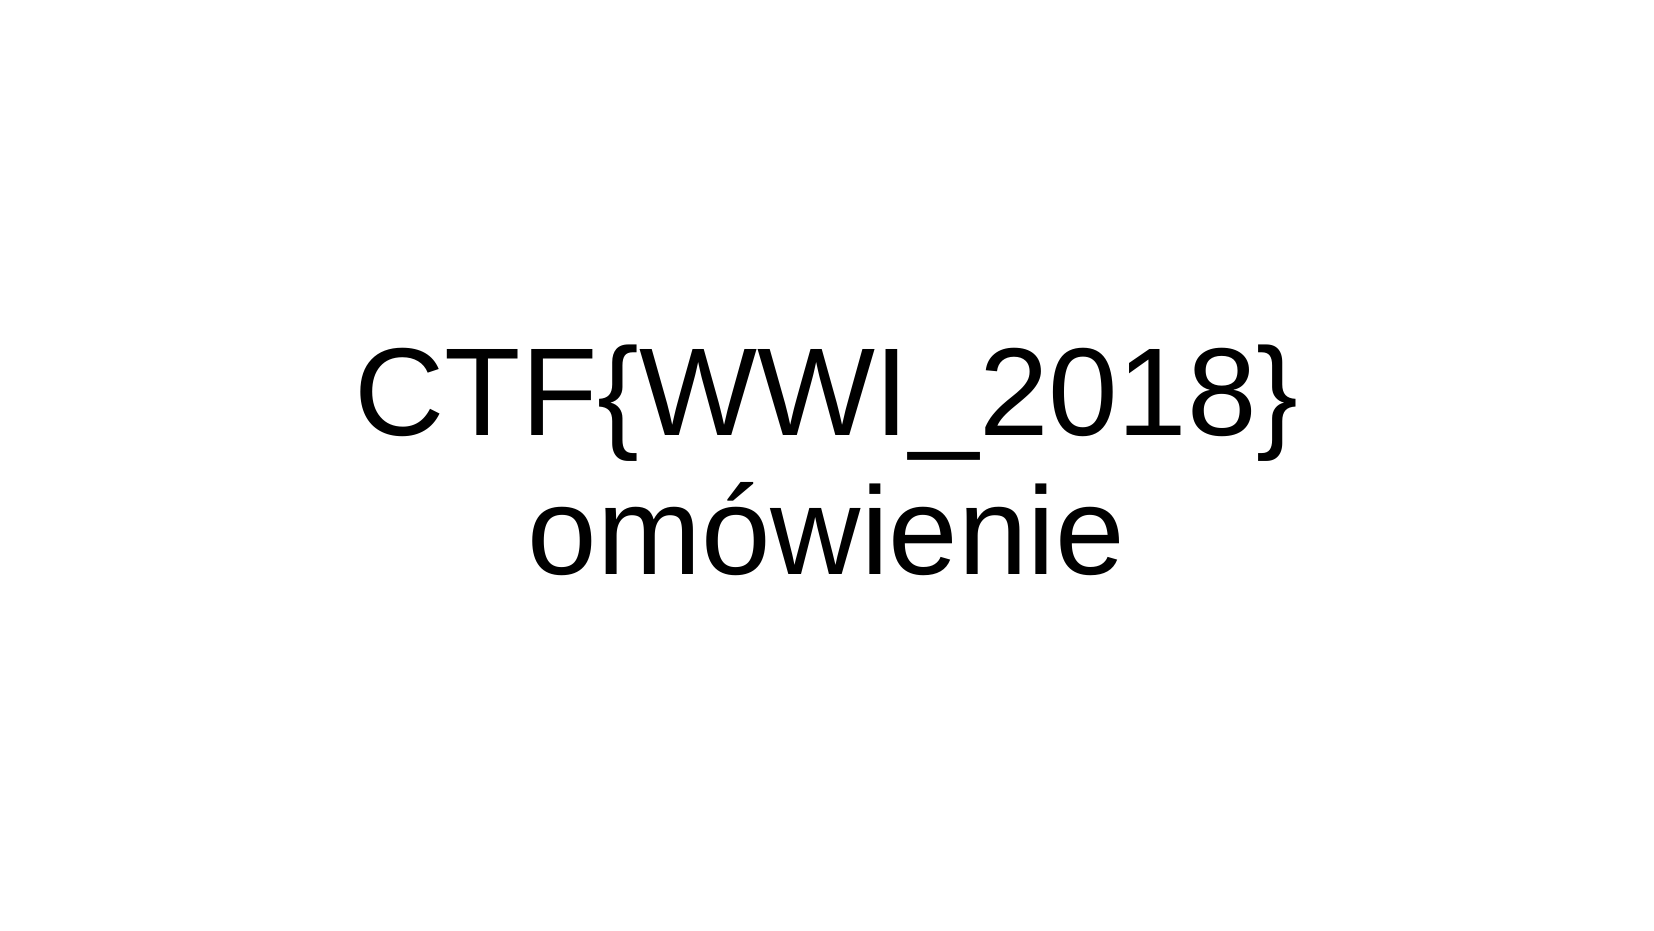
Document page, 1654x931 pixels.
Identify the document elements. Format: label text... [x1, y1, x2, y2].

subtitle CTF{WWI_2018} omówienie [82, 37, 1571, 886]
